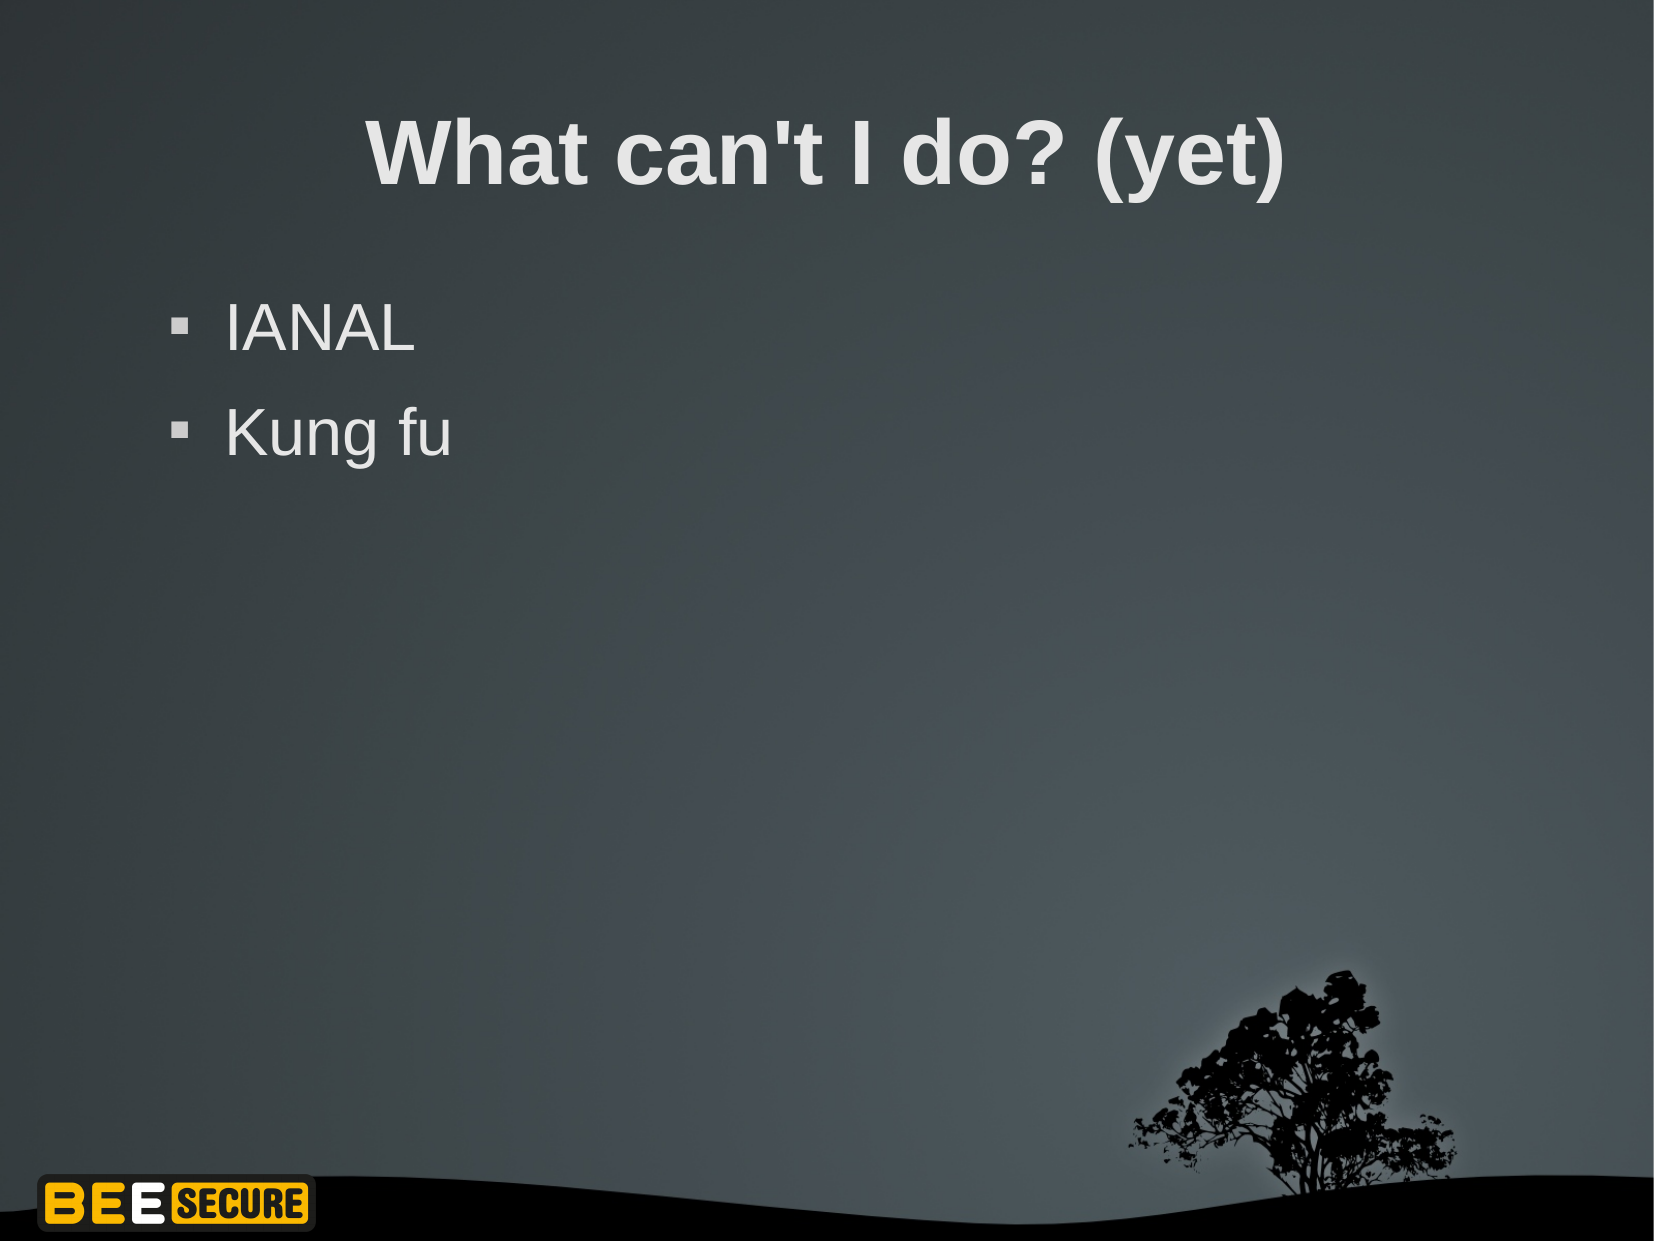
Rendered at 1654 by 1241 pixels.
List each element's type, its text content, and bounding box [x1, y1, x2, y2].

title What can't I do? (yet) [82, 49, 1571, 257]
list IANAL Kung fu [82, 290, 1571, 1109]
picture [0, 0, 1654, 1241]
